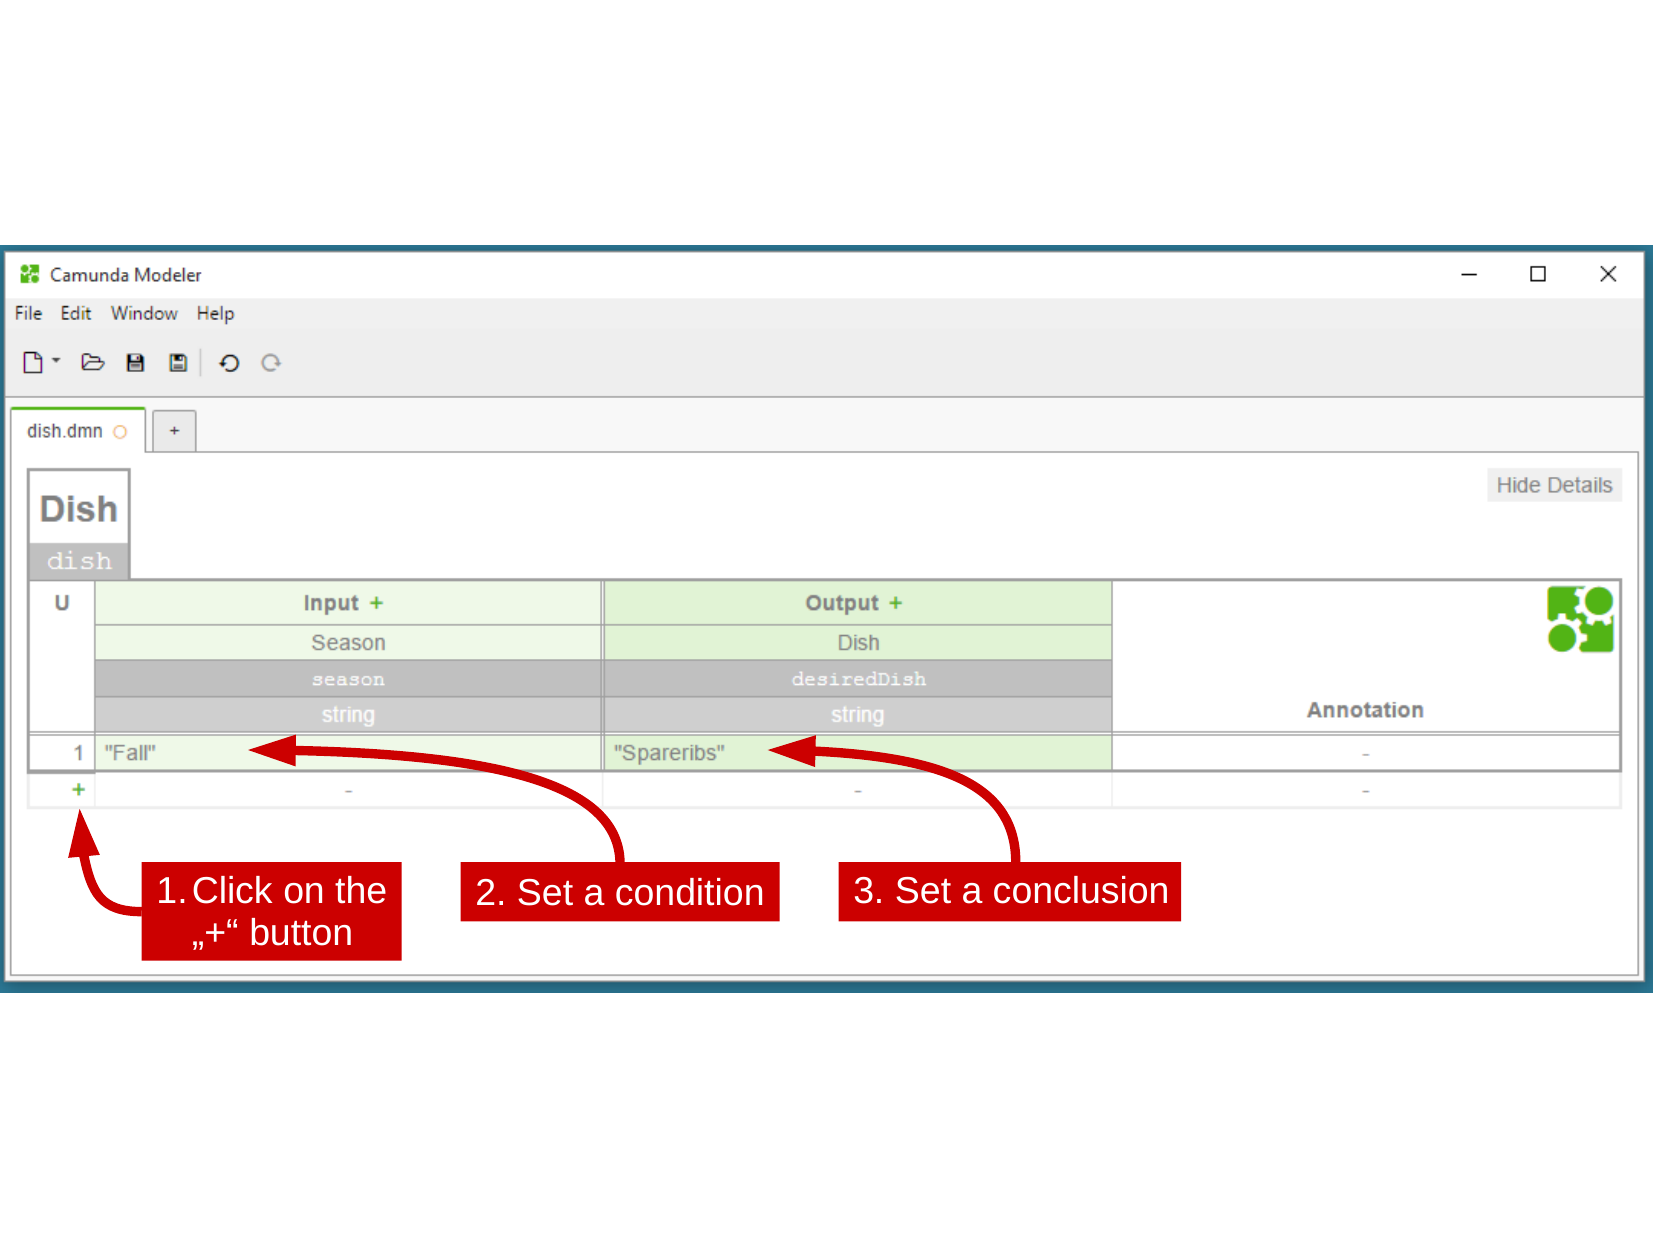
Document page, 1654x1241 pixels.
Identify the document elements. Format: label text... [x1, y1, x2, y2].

picture [0, 245, 1653, 993]
text_box 3. Set a conclusion [838, 862, 1193, 920]
text_box Click on the „+“ button [141, 862, 414, 962]
text_box 2. Set a condition [460, 864, 780, 922]
